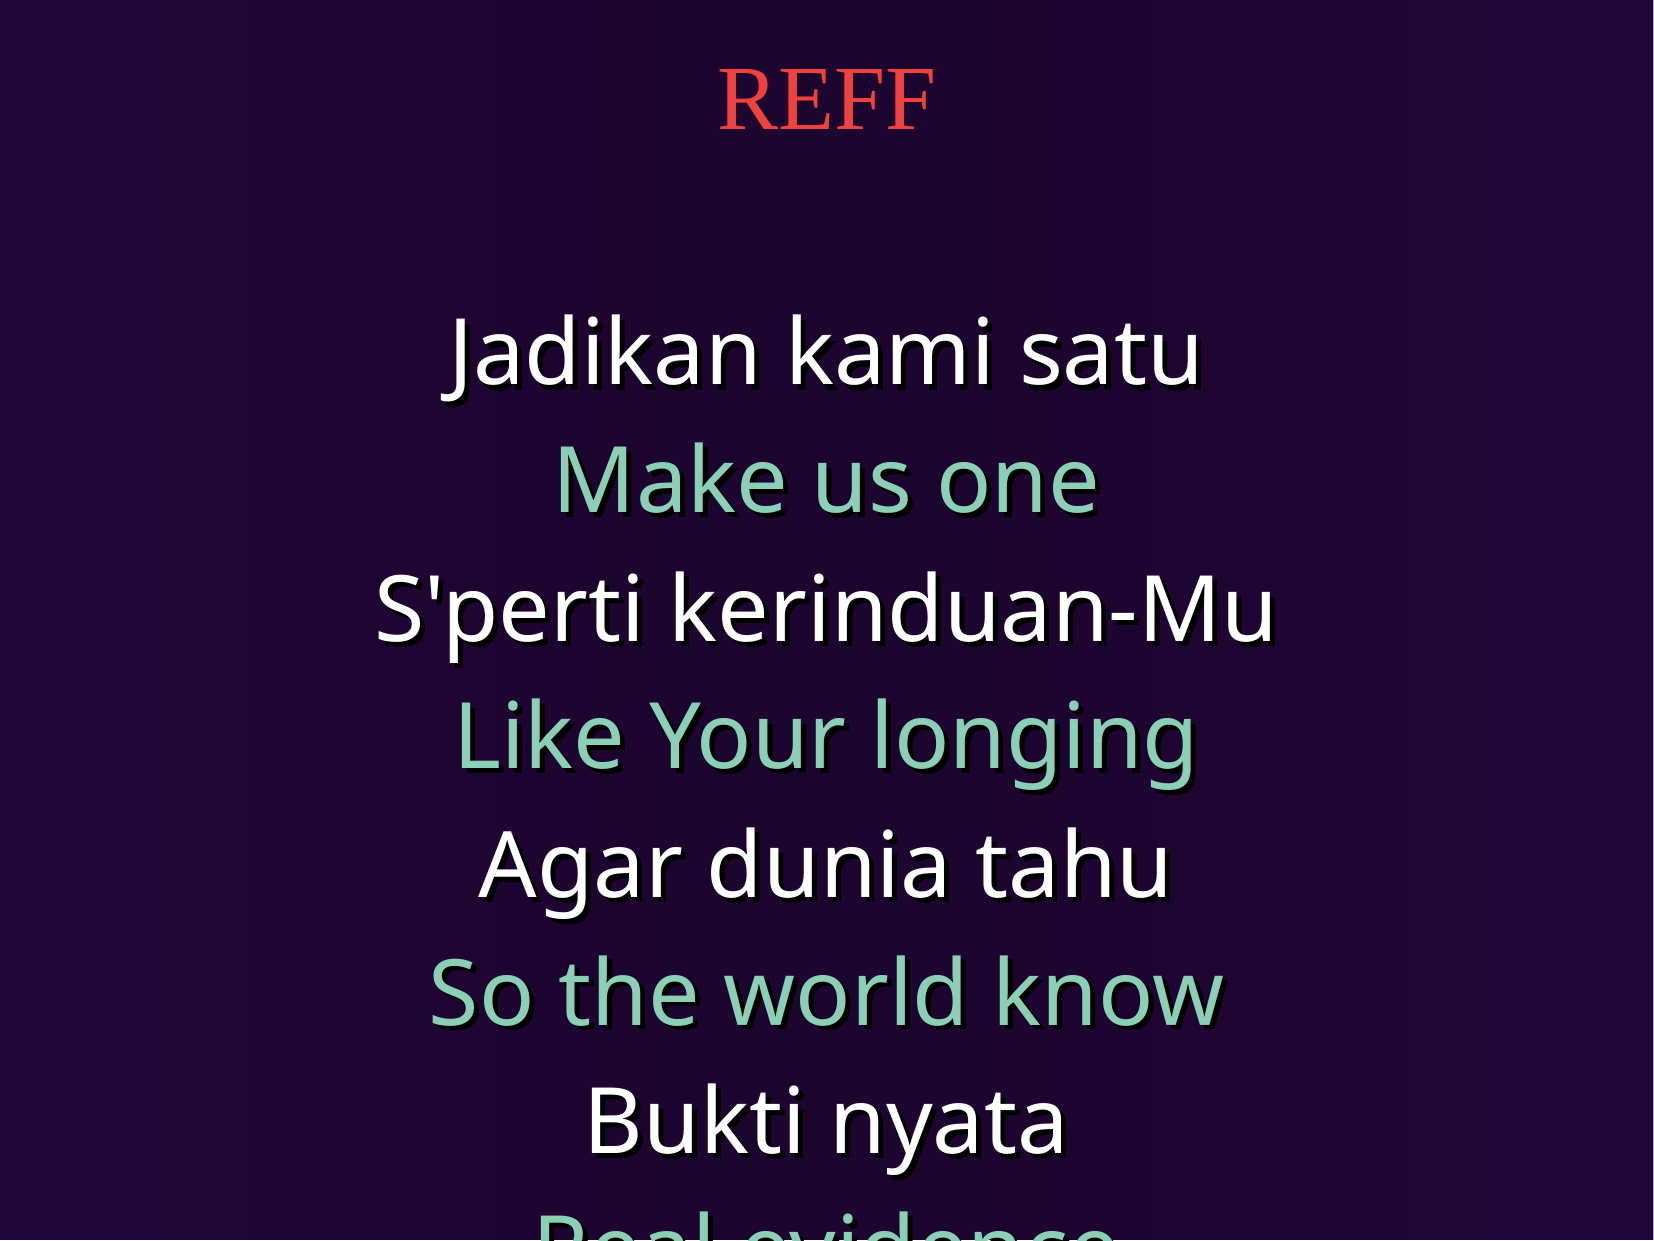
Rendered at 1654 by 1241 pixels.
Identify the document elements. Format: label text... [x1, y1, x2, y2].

text_box REFF [0, 40, 1654, 277]
text_box Make us one Like Your longing So the world know Real evidence Of Your love [0, 279, 1654, 1232]
